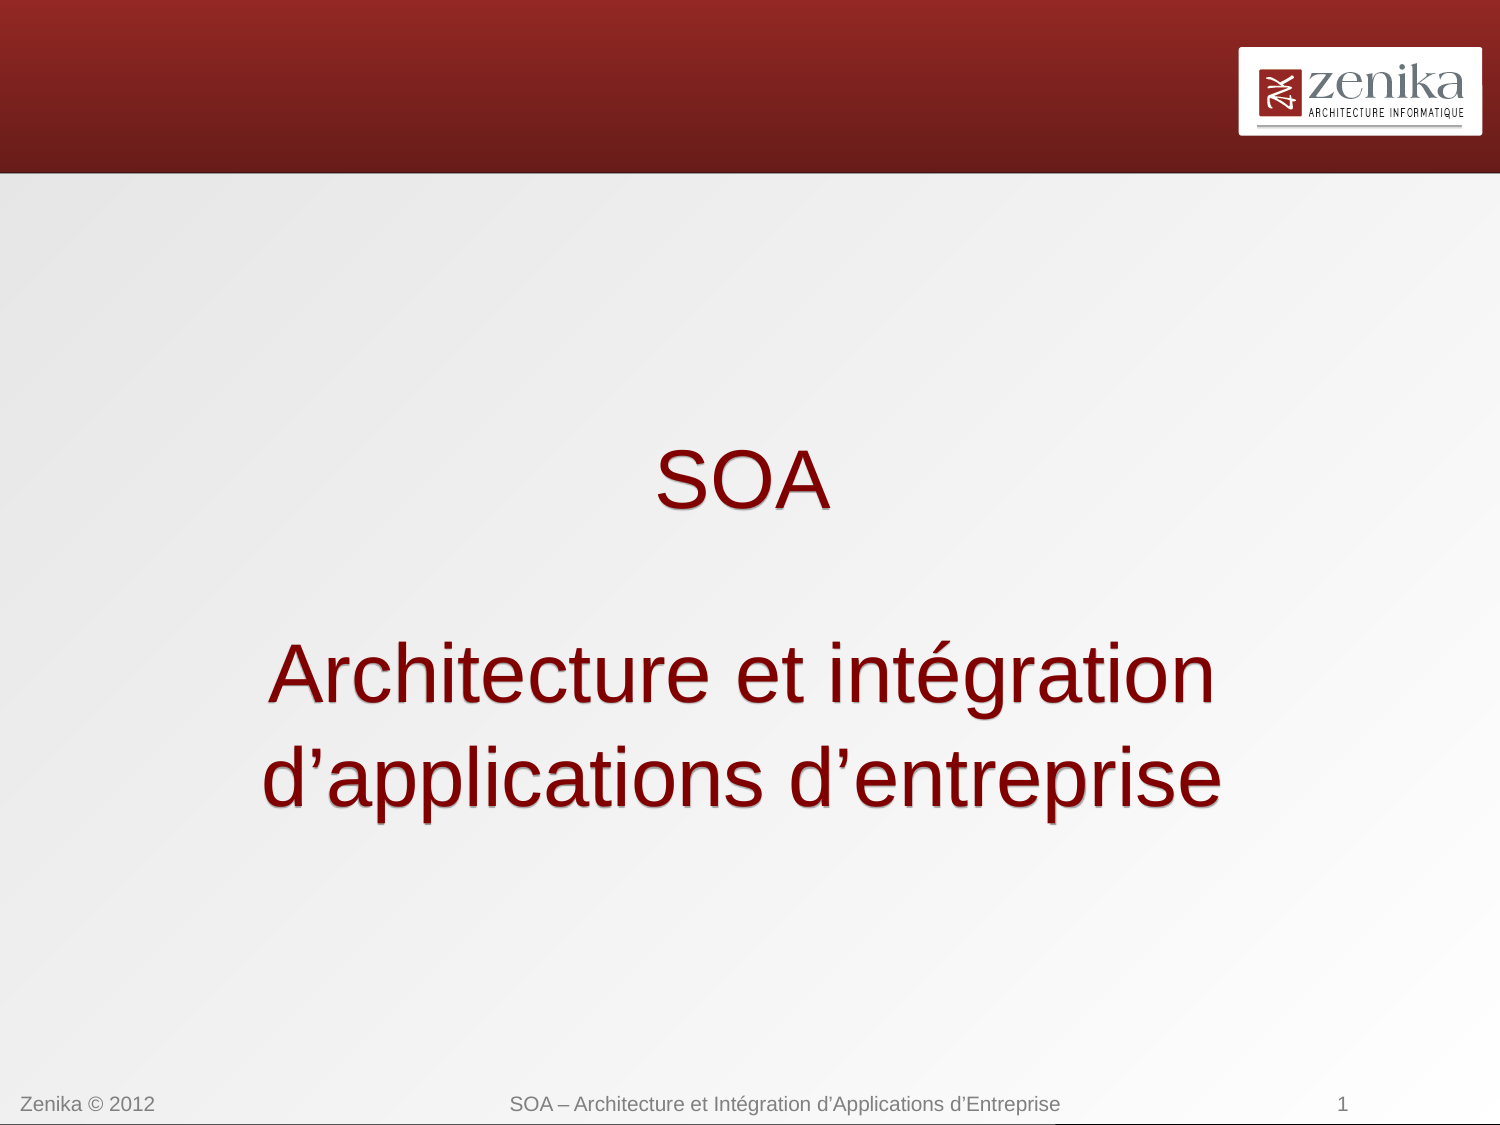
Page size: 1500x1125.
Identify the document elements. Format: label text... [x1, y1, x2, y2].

subtitle SOA Architecture et intégration d’applications d’entreprise [50, 249, 1435, 1079]
